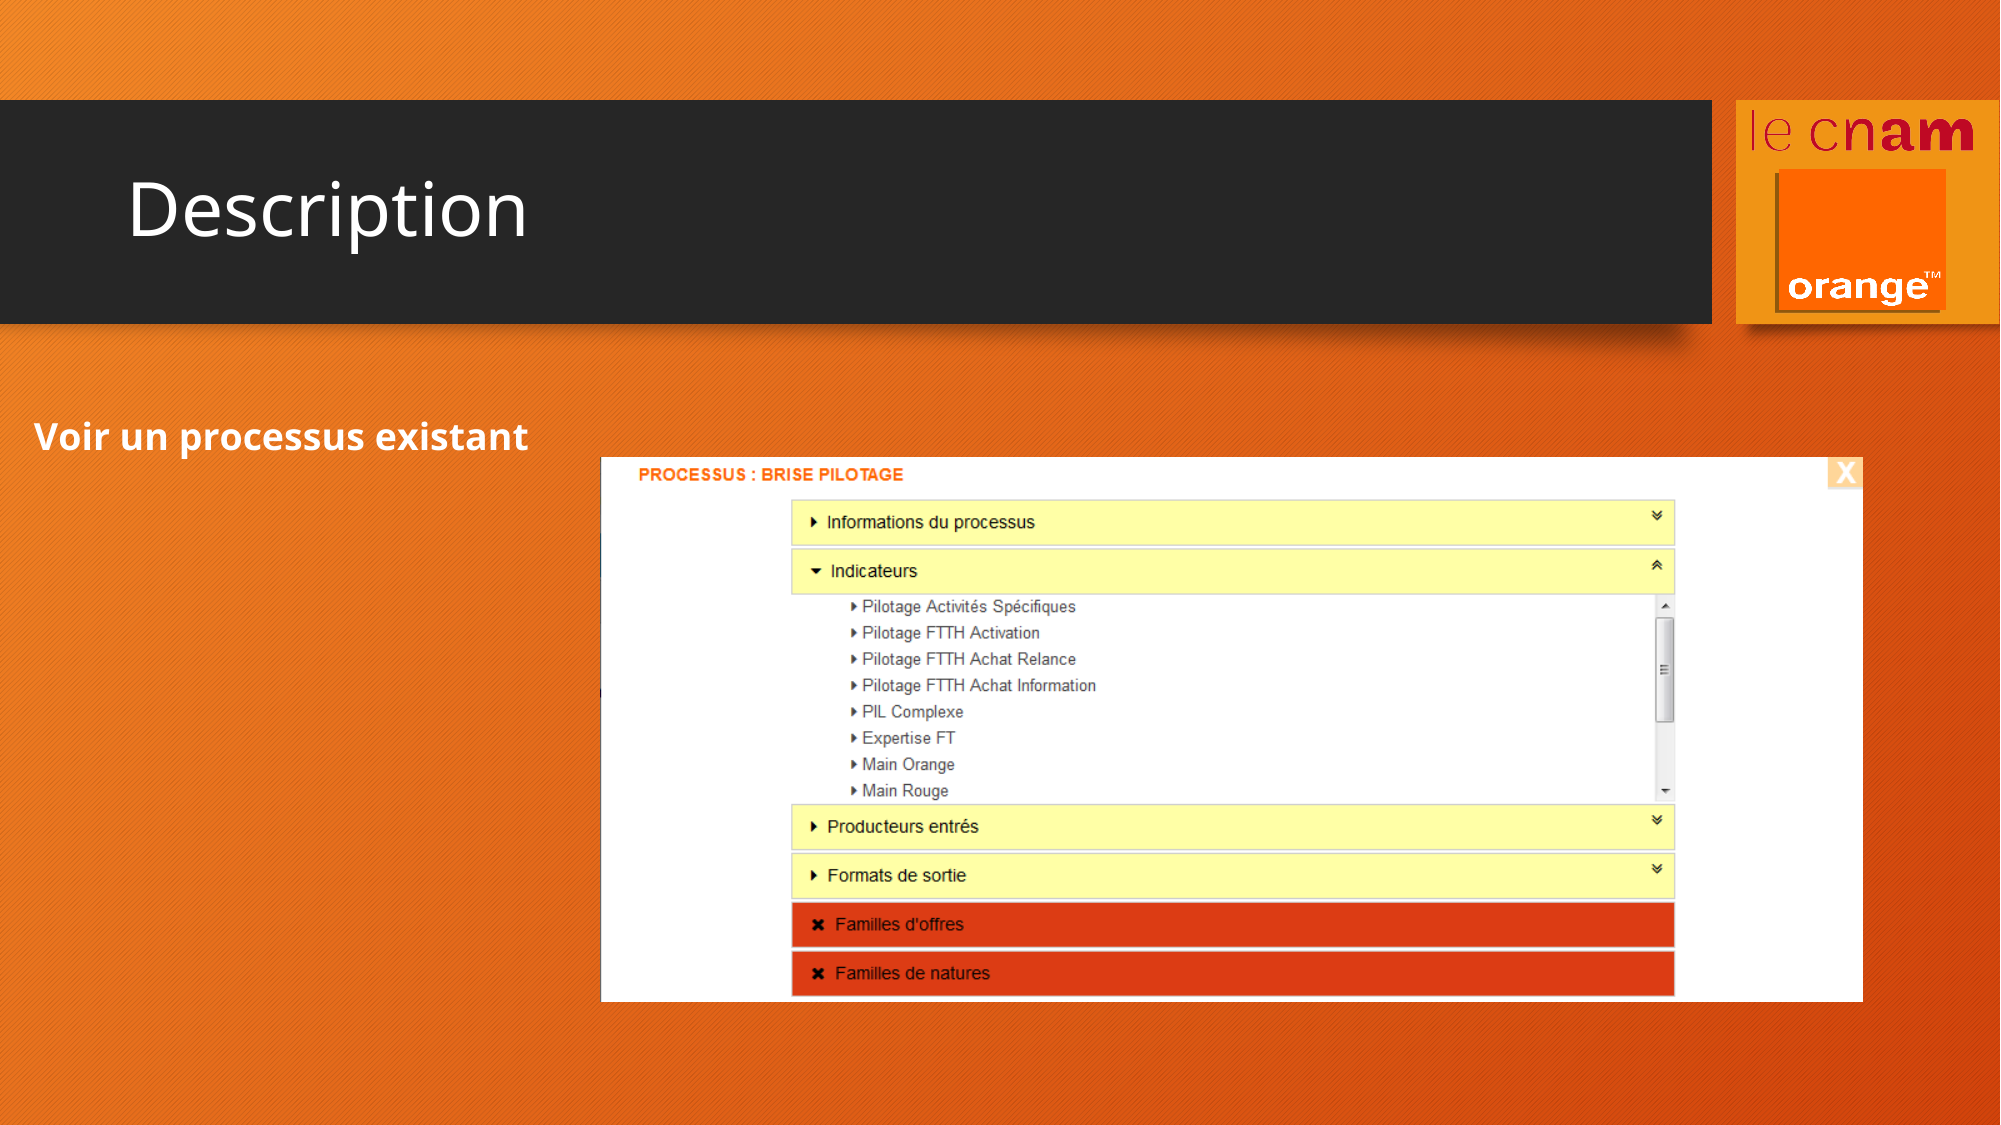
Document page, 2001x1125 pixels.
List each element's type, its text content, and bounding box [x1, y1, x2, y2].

title Description [111, 123, 1689, 301]
picture [1779, 169, 1946, 310]
text_box Voir un processus existant [19, 404, 547, 511]
picture [1752, 110, 1973, 151]
picture [600, 457, 1863, 1002]
